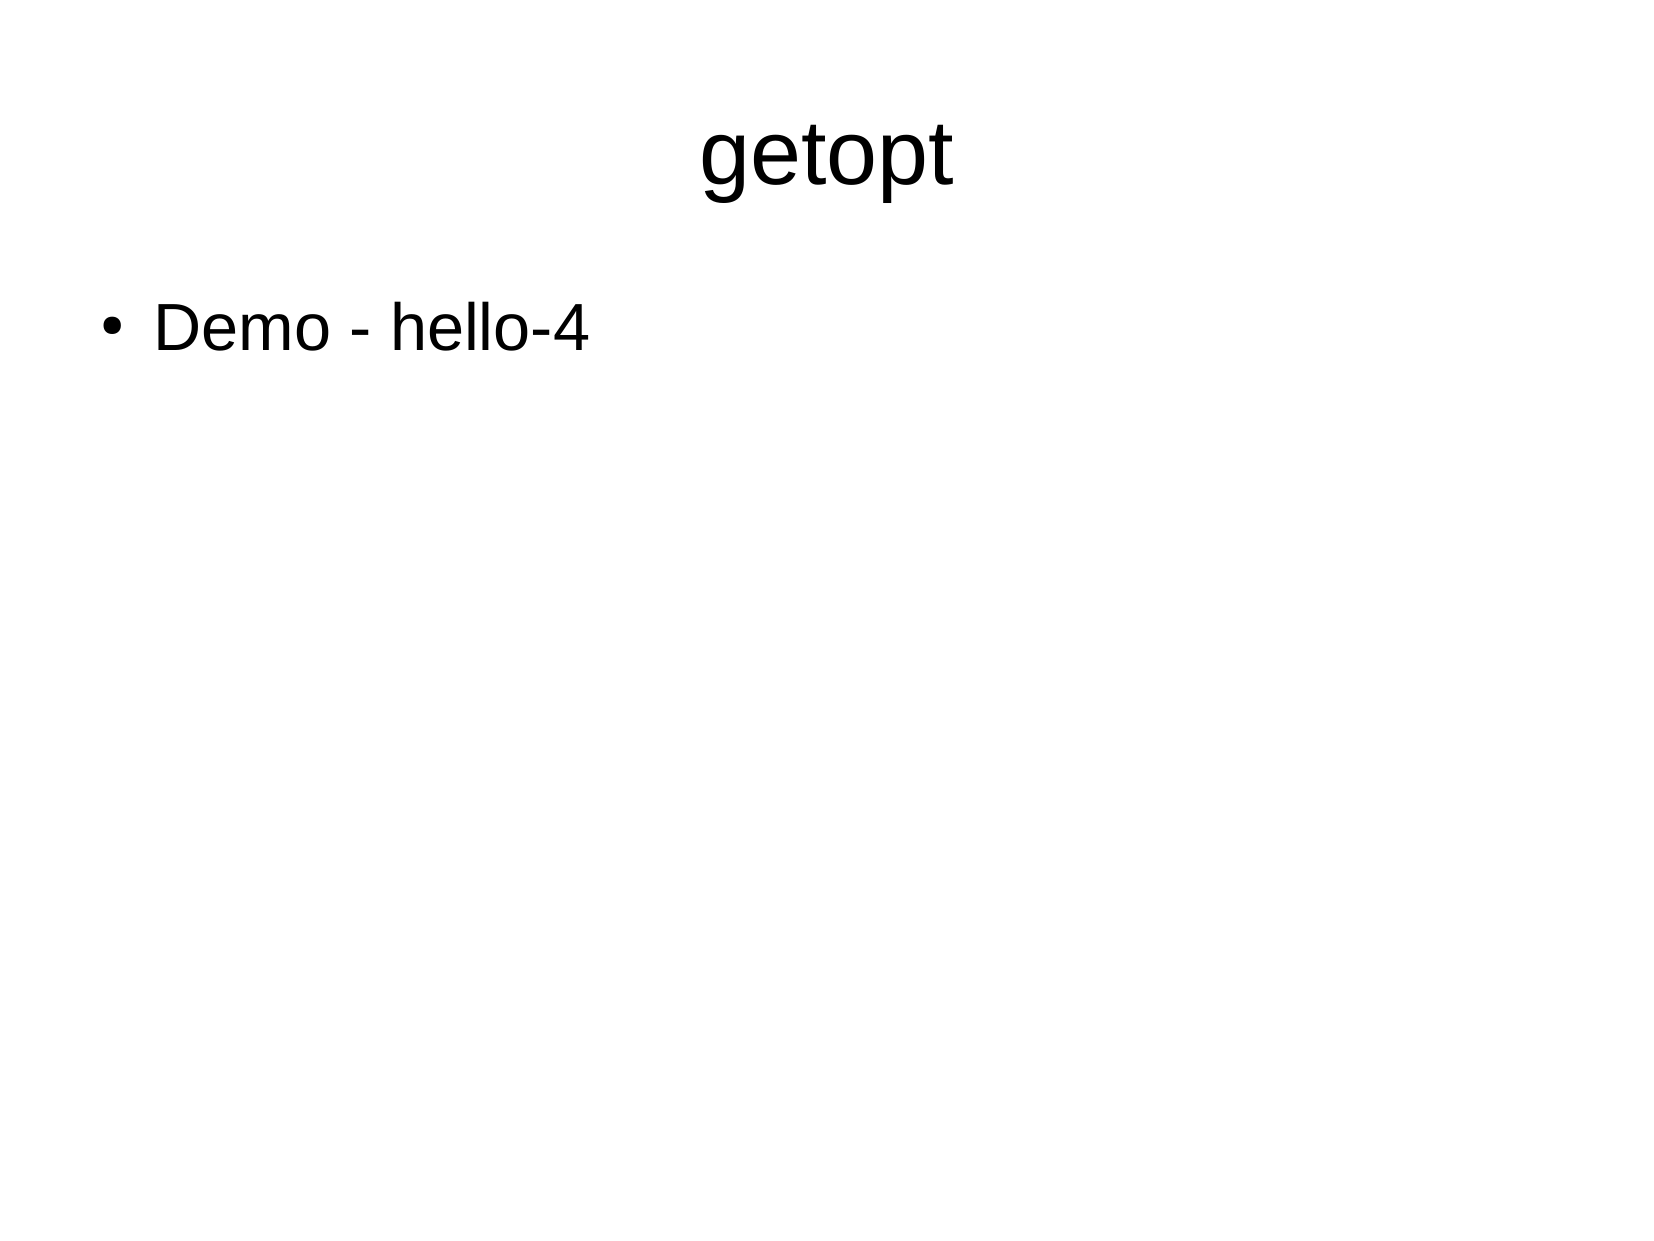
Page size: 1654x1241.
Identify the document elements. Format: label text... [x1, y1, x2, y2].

list Demo - hello-4 [82, 290, 1538, 1010]
title getopt [82, 49, 1571, 257]
